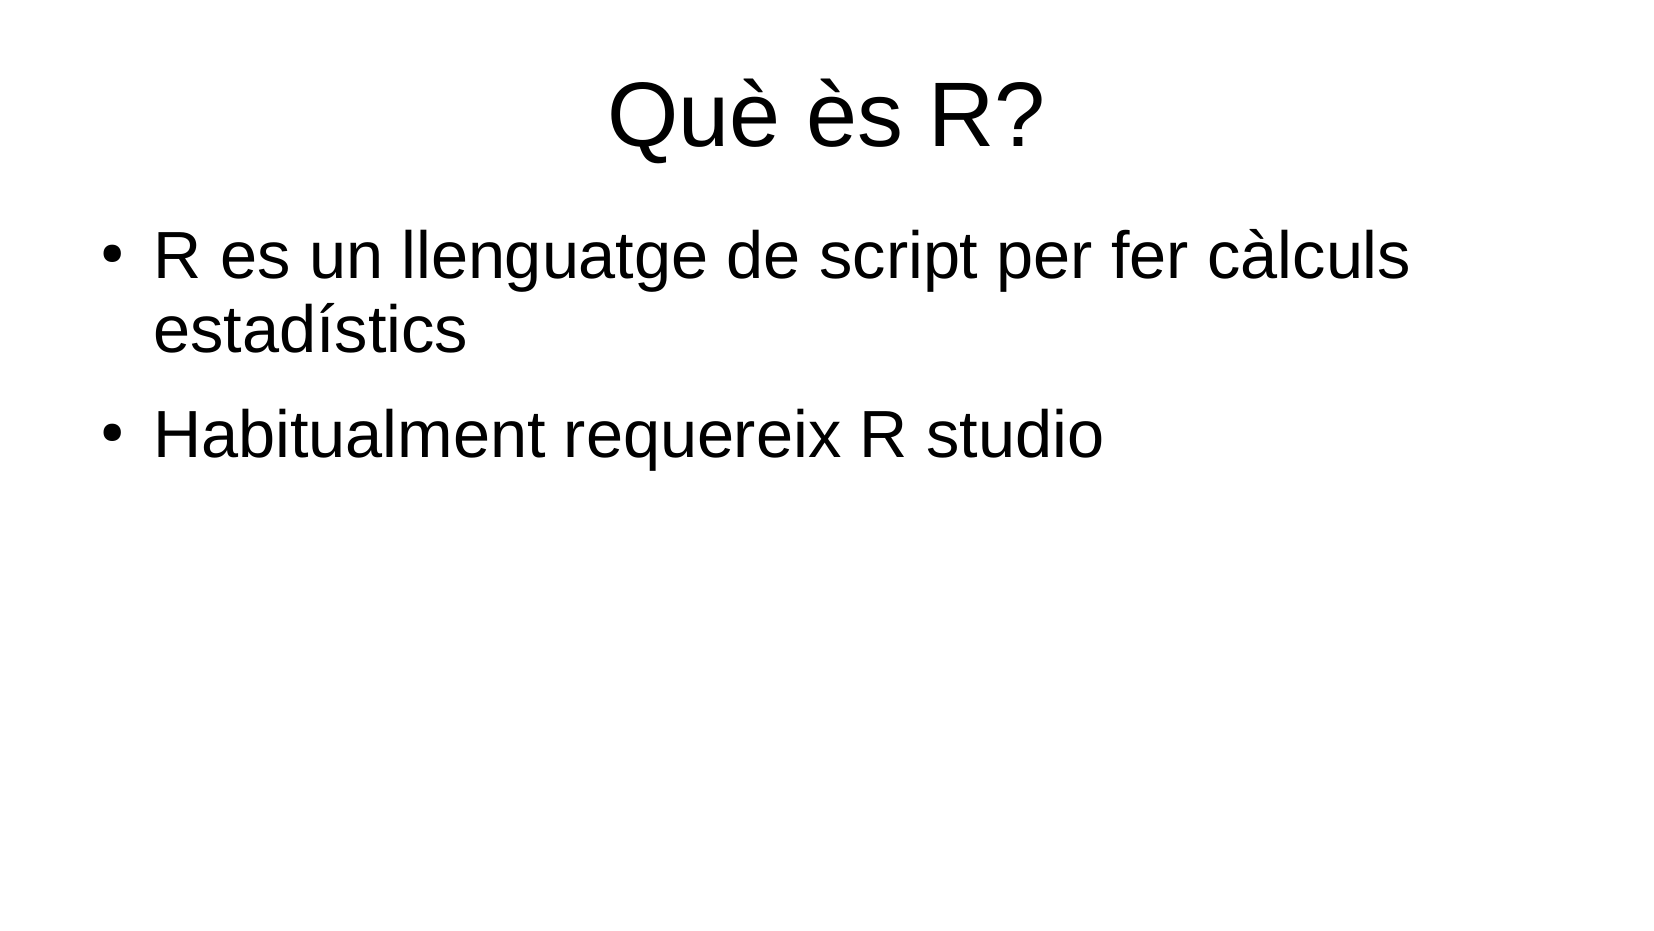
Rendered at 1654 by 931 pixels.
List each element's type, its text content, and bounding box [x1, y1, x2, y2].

list R es un llenguatge de script per fer càlculs estadístics Habitualment requereix R studio [82, 217, 1571, 758]
title Què ès R? [82, 37, 1571, 193]
